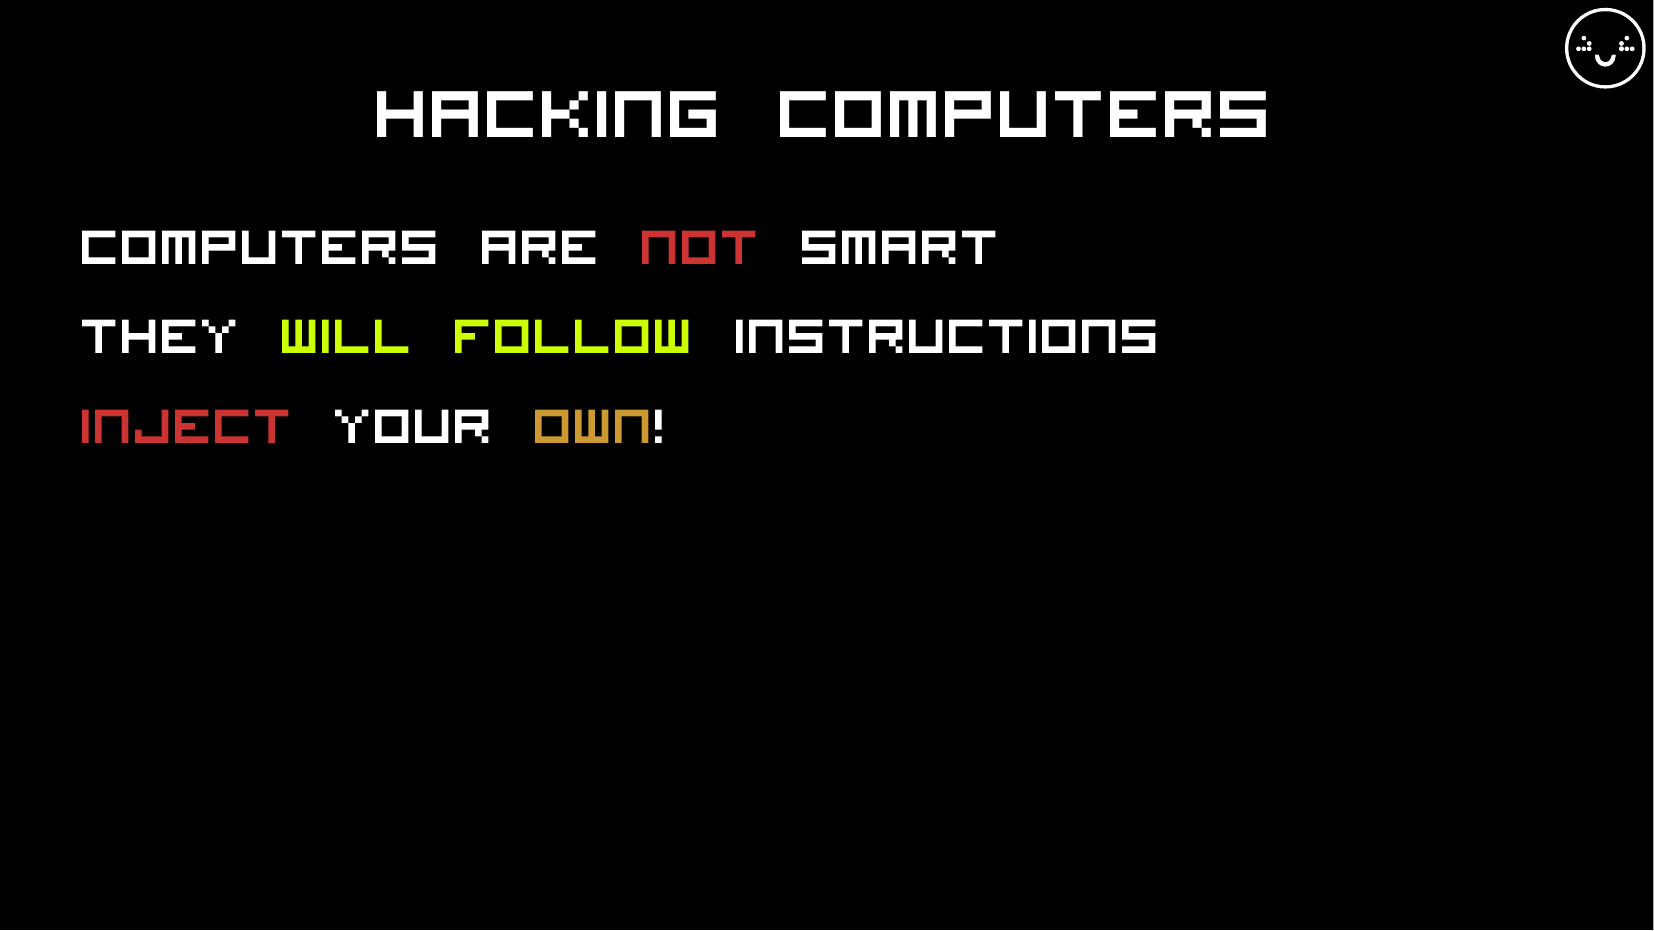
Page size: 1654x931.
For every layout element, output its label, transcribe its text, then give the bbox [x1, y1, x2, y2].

title Hacking computers [82, 37, 1571, 193]
list Computers are not smart They will follow instructions inject your own! [82, 217, 1571, 758]
